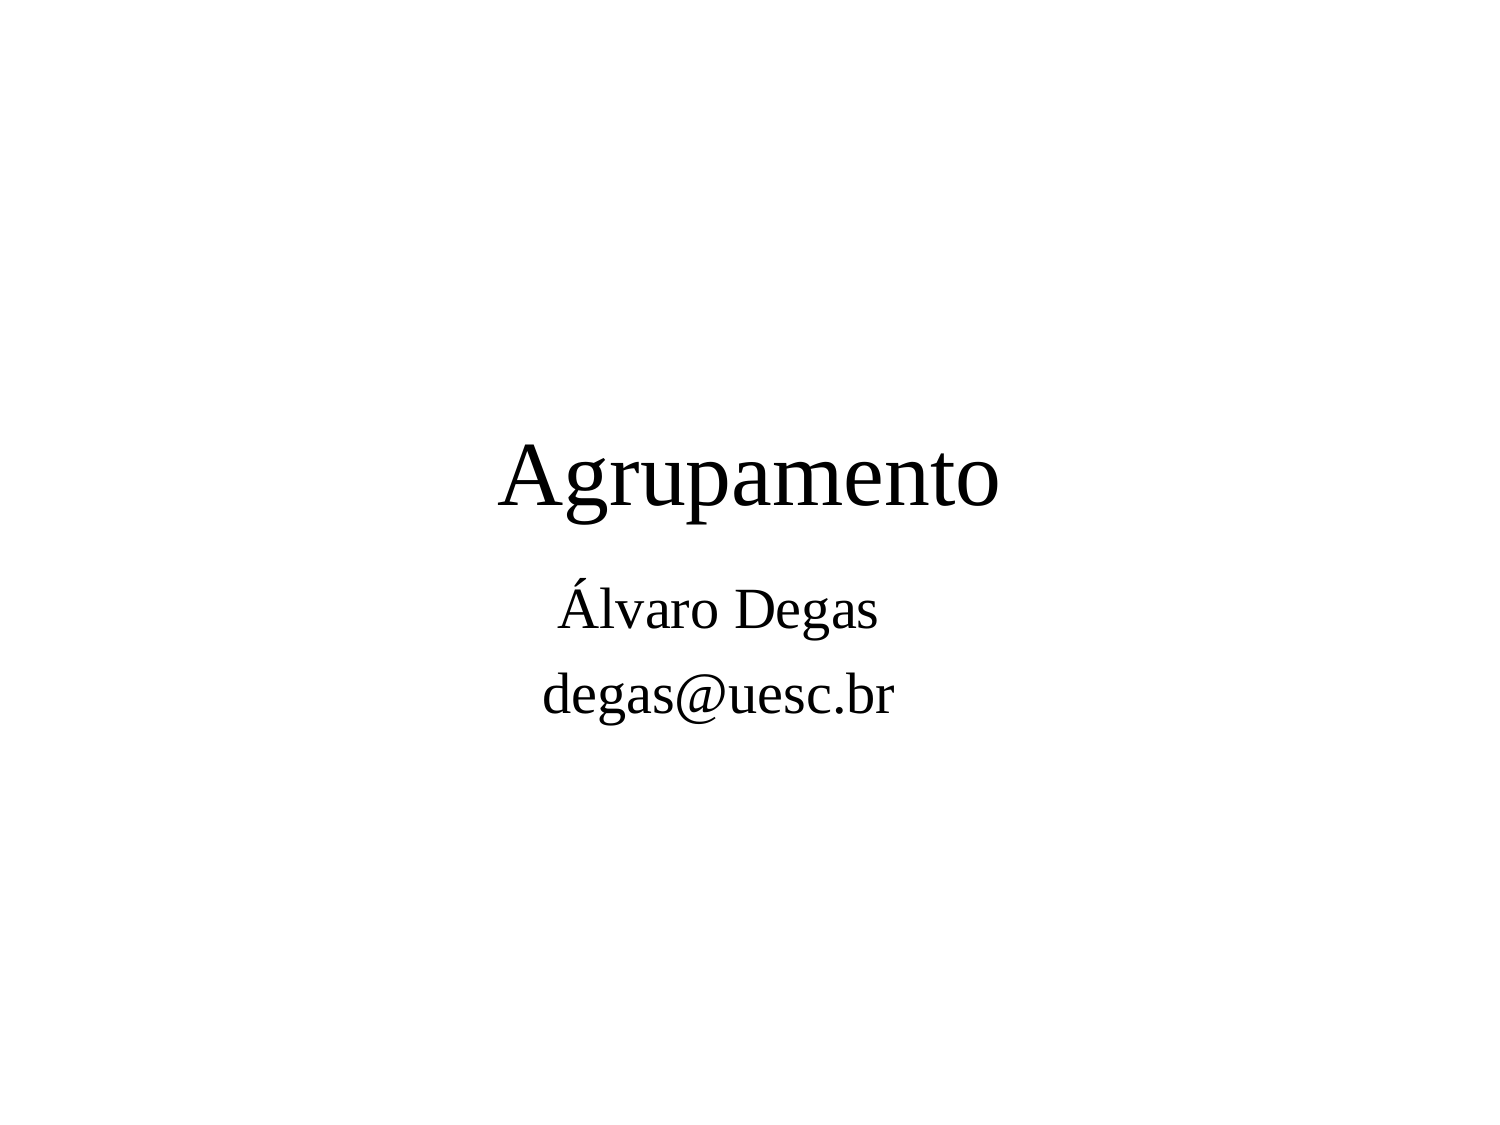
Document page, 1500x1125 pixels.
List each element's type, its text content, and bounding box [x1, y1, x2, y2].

title Agrupamento [112, 374, 1388, 563]
subtitle Álvaro Degas degas@uesc.br [249, 562, 1188, 862]
